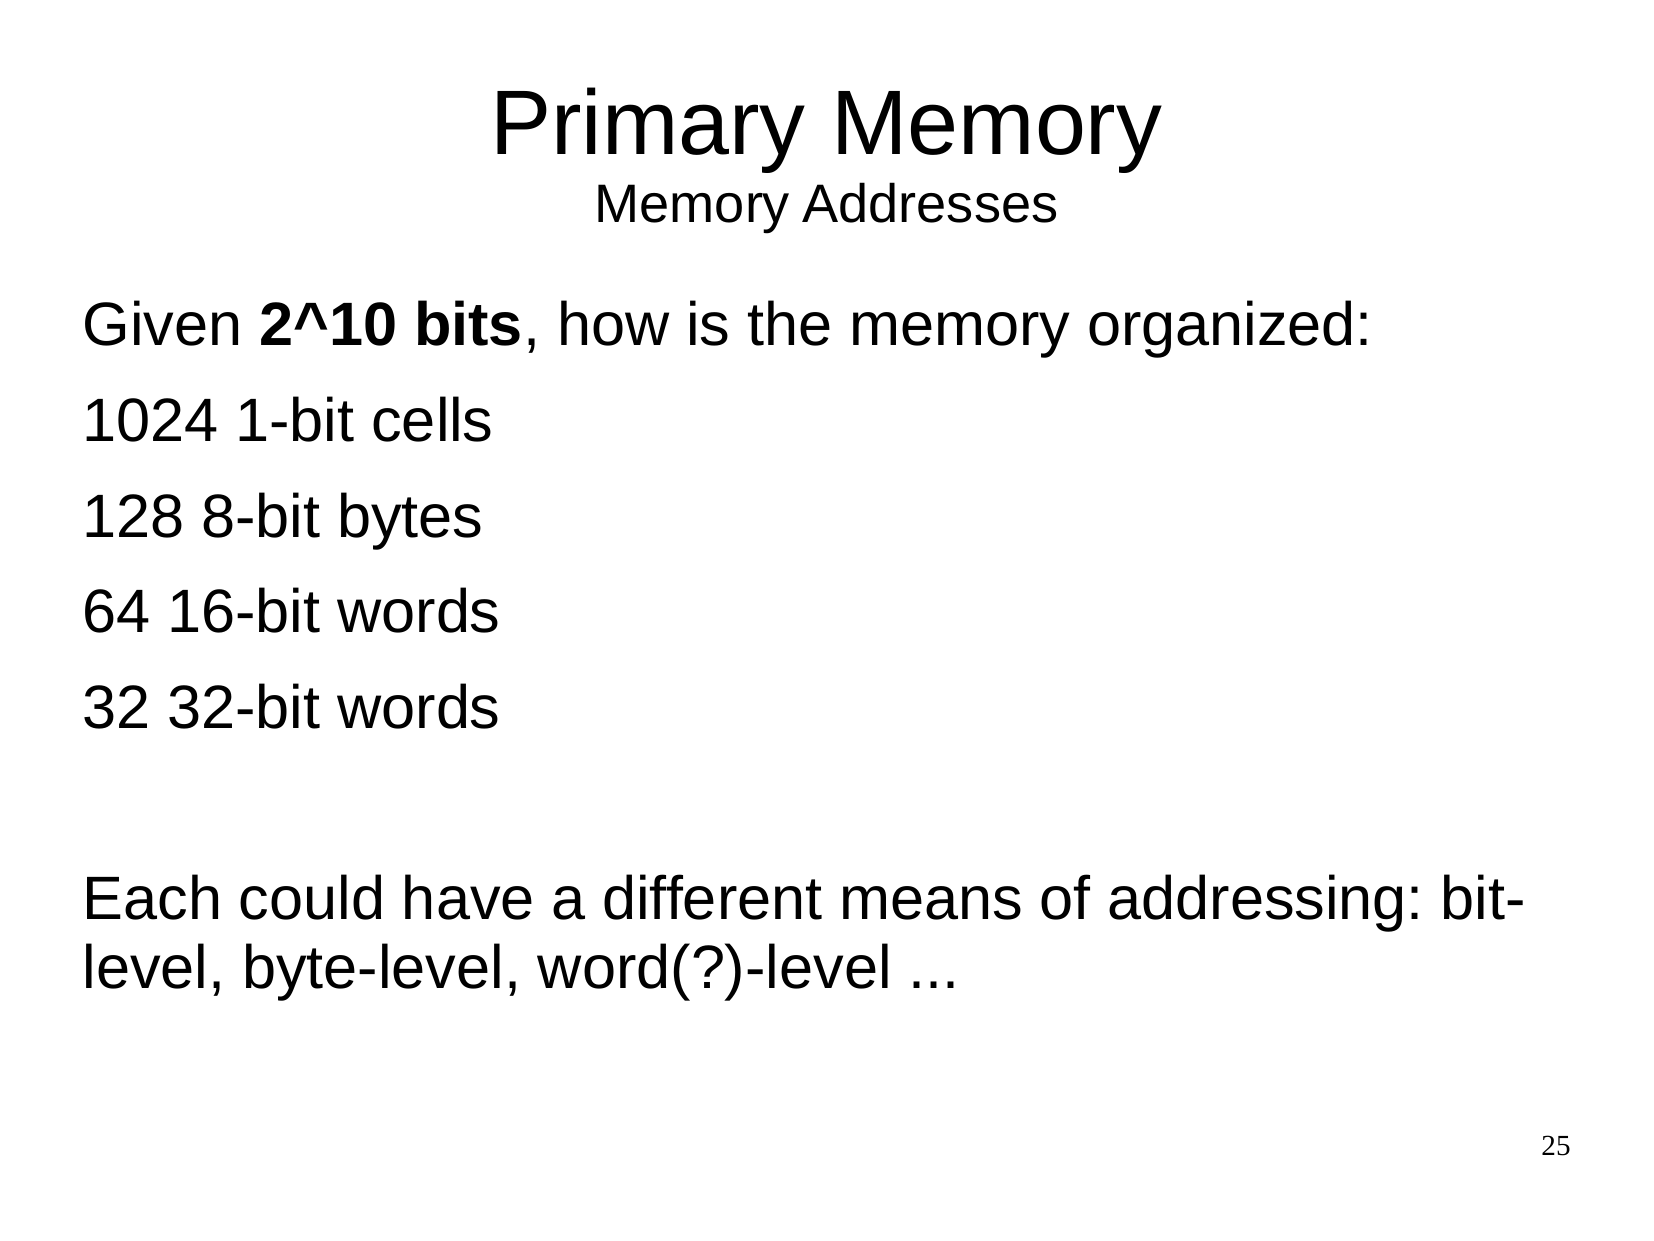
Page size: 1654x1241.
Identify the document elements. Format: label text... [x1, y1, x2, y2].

title Primary Memory Memory Addresses [82, 49, 1571, 257]
list Given 2^10 bits, how is the memory organized: 1024 1-bit cells 128 8-bit bytes 64 16-bit words 32 32-bit words Each could have a different means of addressing: bit-level, byte-level, word(?)-level ... [82, 290, 1538, 1010]
